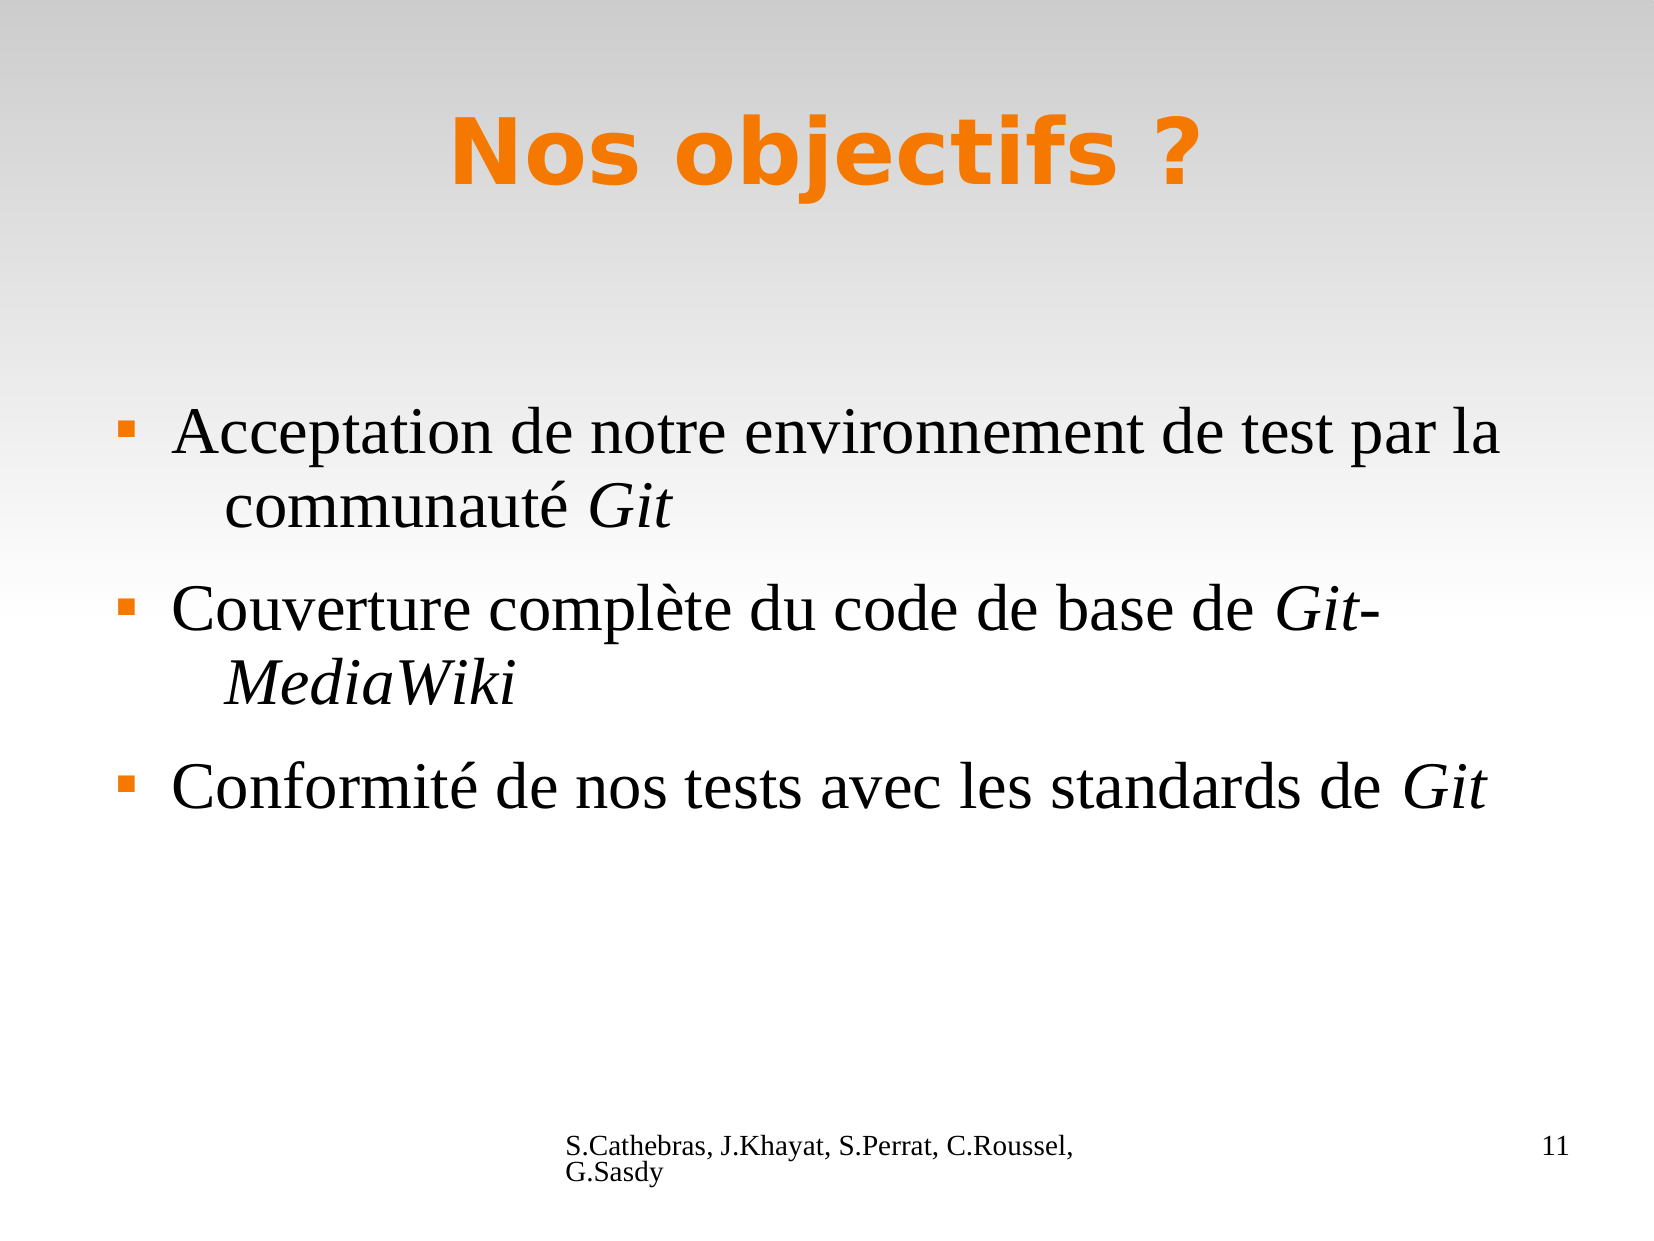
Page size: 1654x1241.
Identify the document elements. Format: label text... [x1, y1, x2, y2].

list Acceptation de notre environnement de test par la communauté Git Couverture complète du code de base de Git-MediaWiki Conformité de nos tests avec les standards de Git [82, 290, 1571, 1109]
title Nos objectifs ? [82, 49, 1571, 257]
